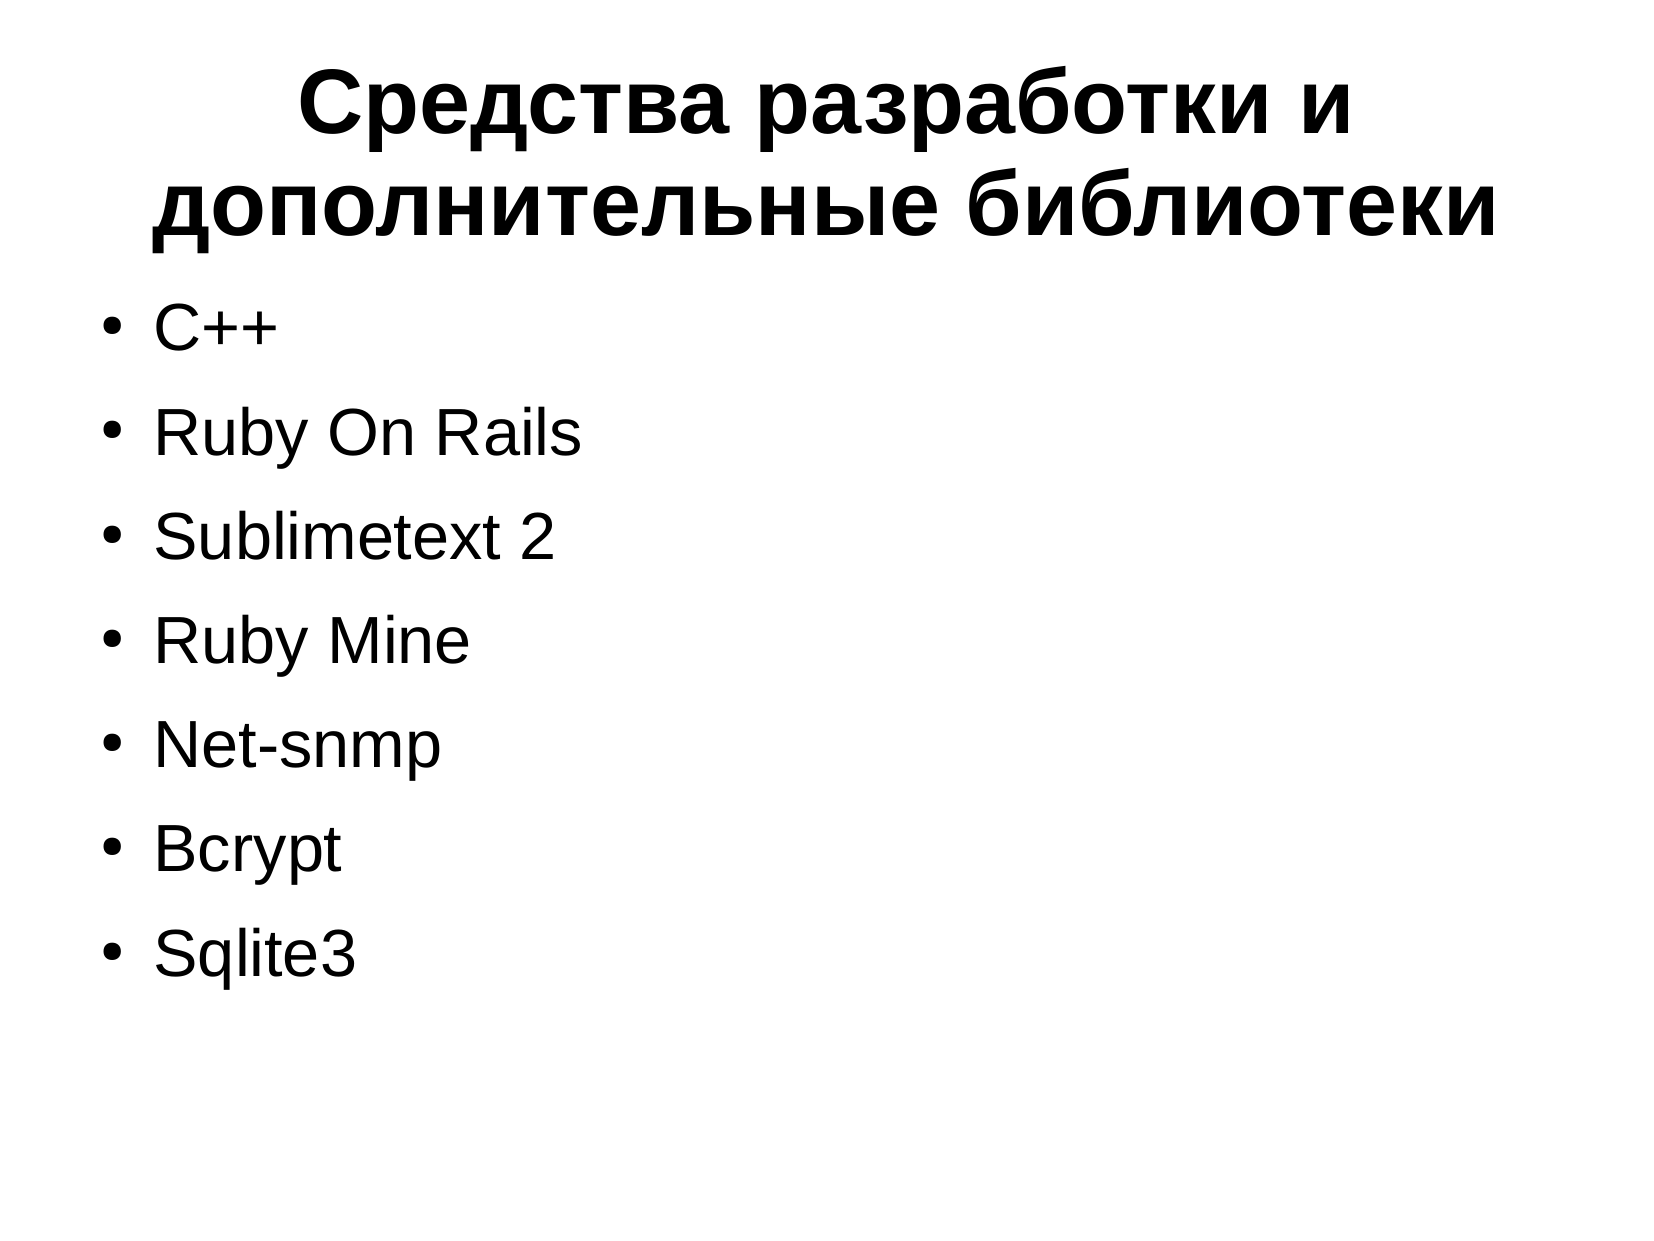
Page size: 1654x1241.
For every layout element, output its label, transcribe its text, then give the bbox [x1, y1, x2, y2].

list C++ Ruby On Rails Sublimetext 2 Ruby Mine Net-snmp Bcrypt Sqlite3 [82, 290, 1571, 1109]
title Средства разработки и дополнительные библиотеки [82, 49, 1571, 257]
